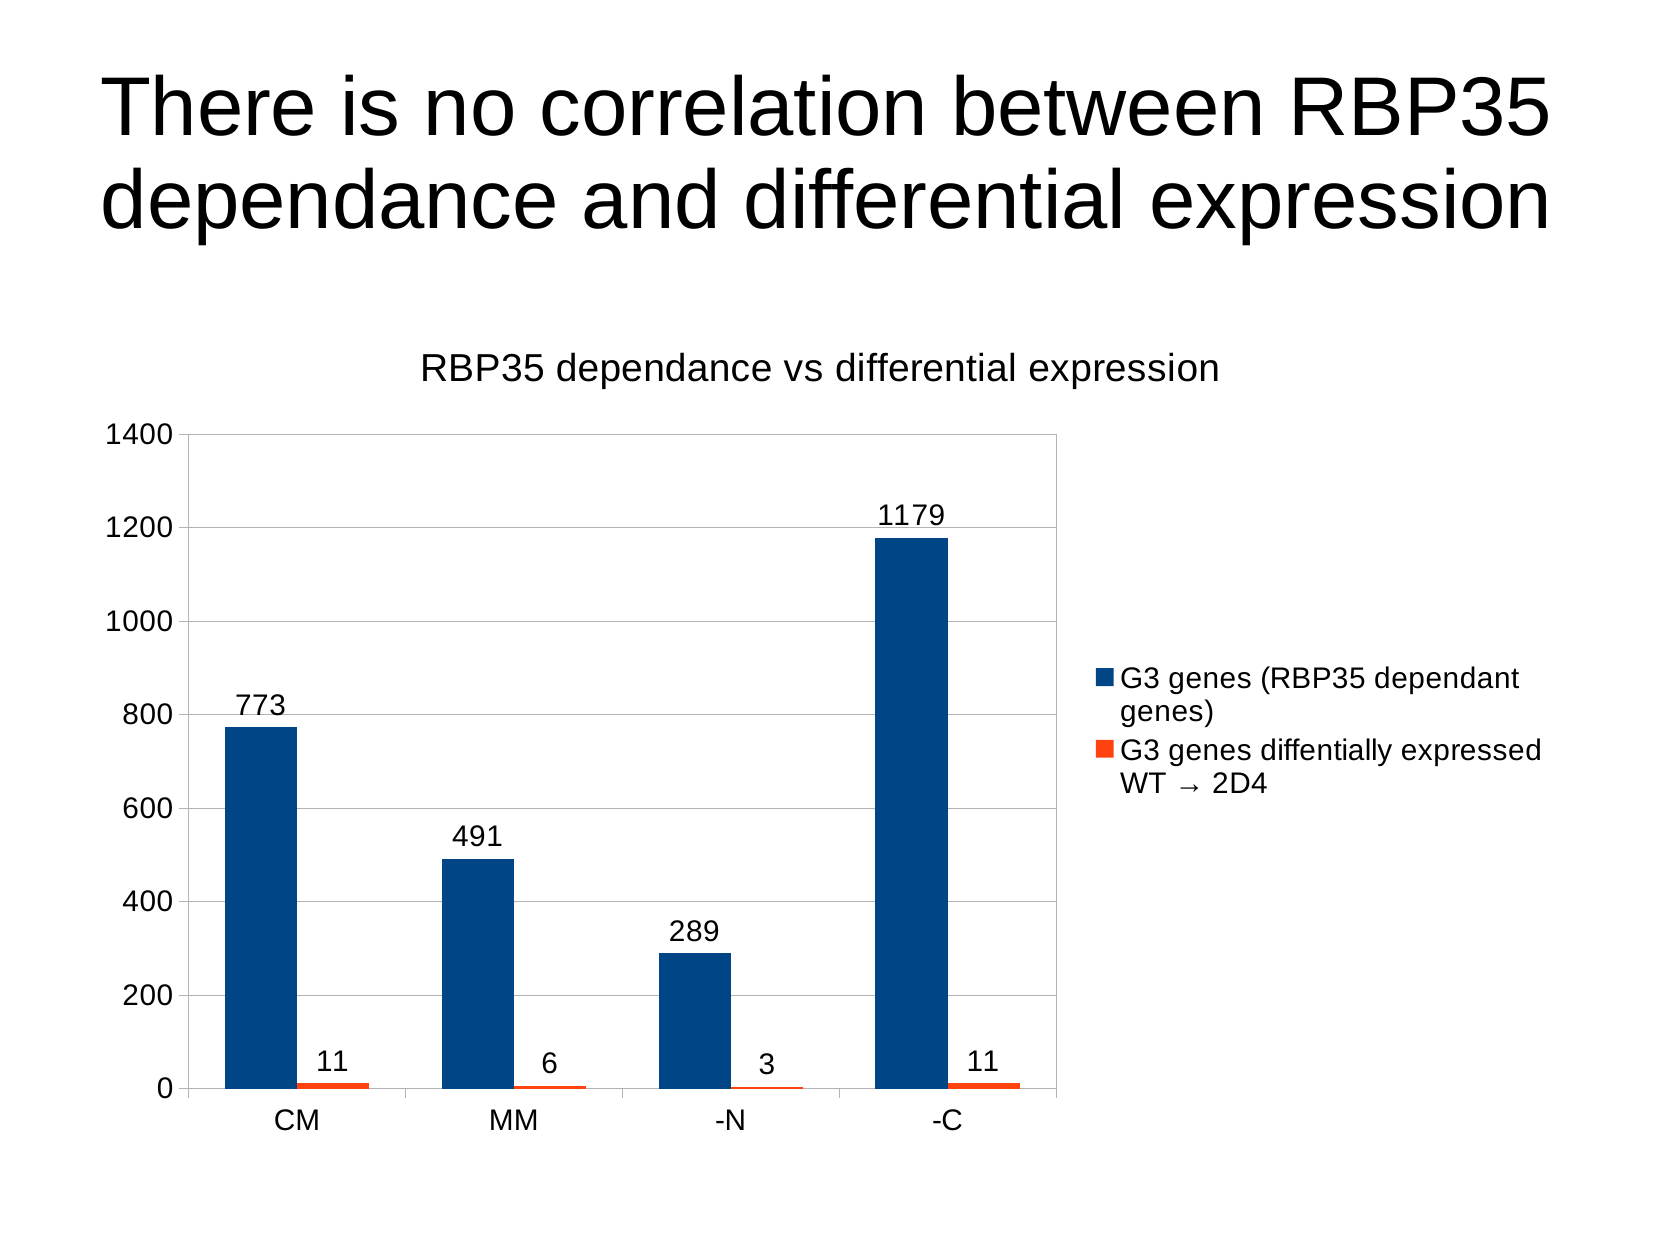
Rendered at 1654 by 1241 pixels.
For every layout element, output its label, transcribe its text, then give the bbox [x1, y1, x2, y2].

chart [75, 308, 1567, 1154]
title There is no correlation between RBP35 dependance and differential expression [82, 49, 1571, 257]
